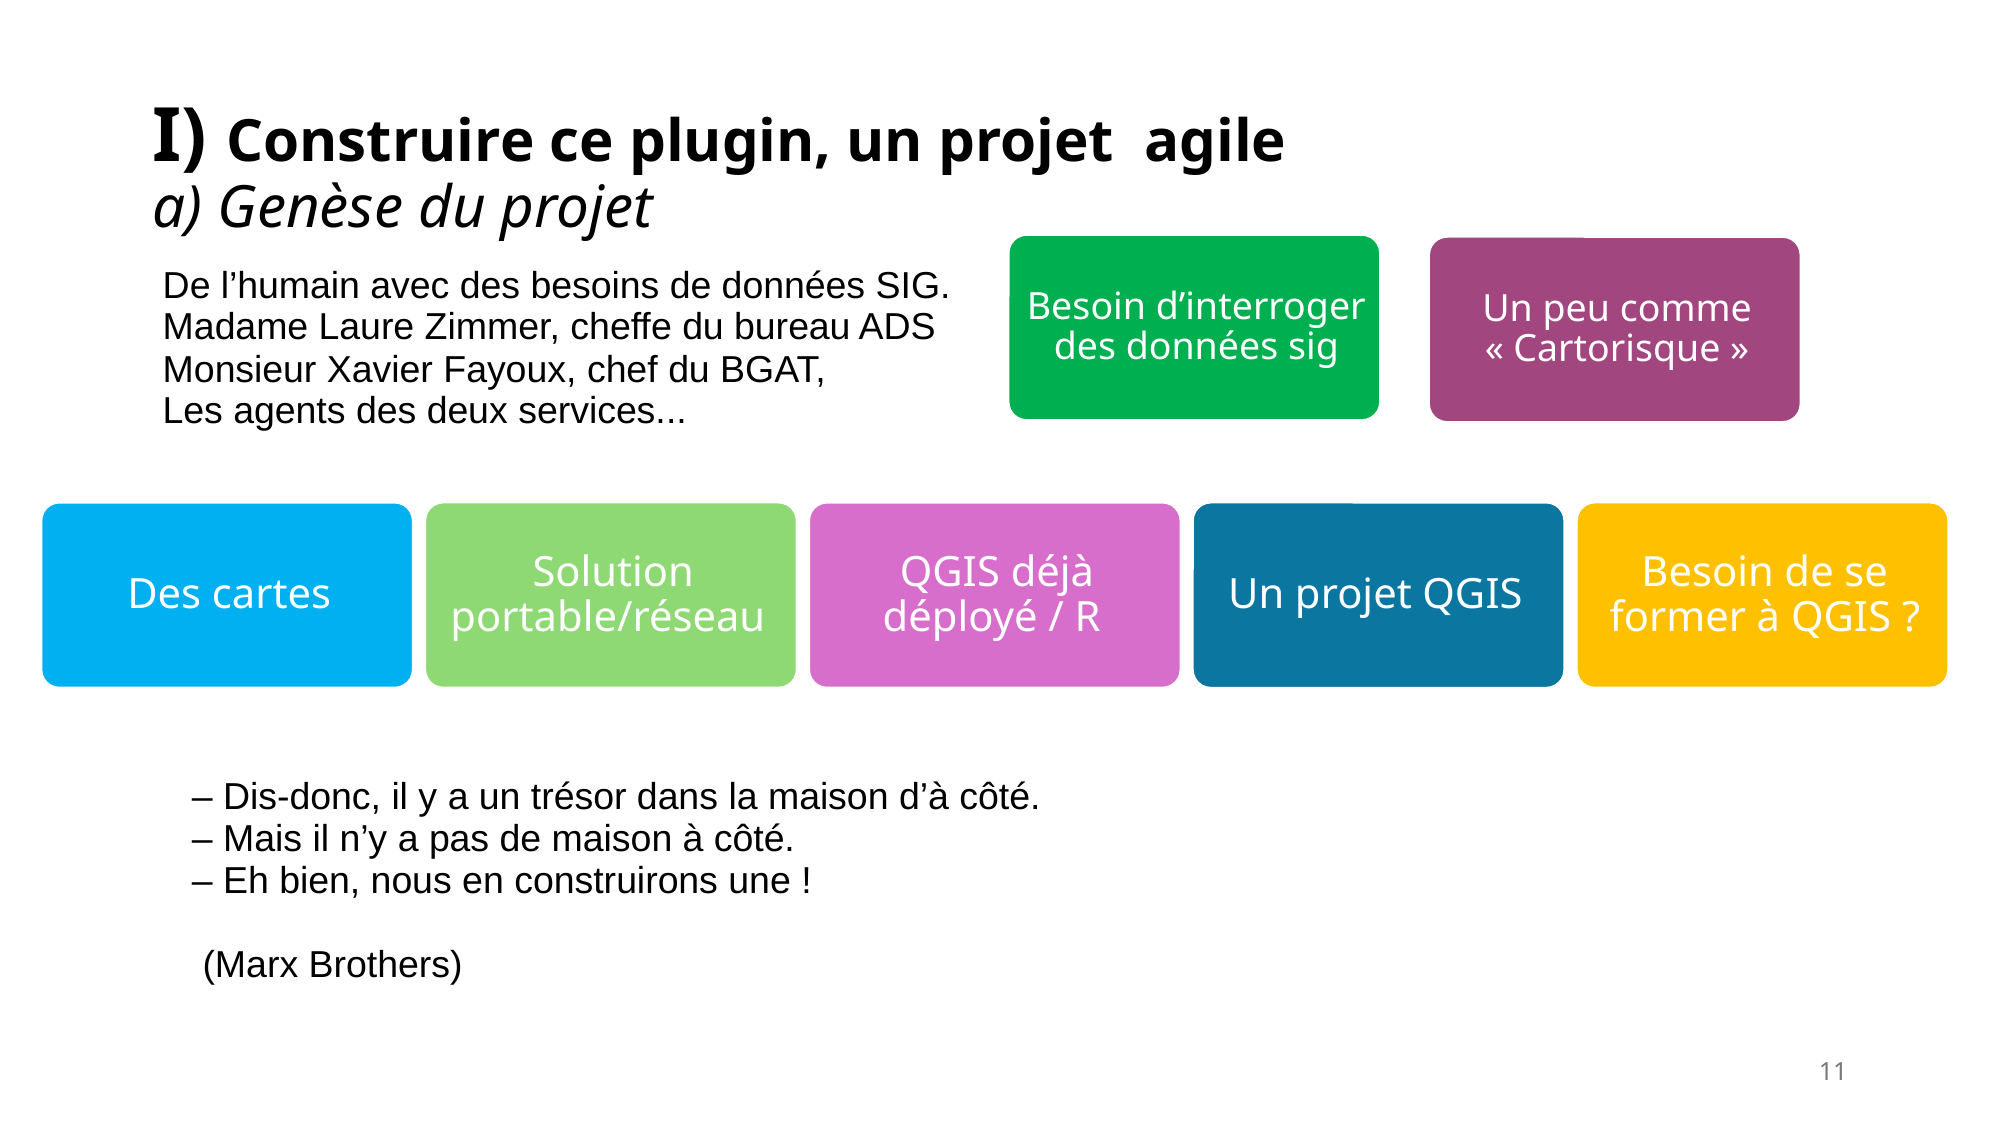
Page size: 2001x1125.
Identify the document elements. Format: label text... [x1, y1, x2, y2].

text_box Un peu comme « Cartorisque » [1428, 236, 1802, 423]
text_box Un projet QGIS [1192, 501, 1565, 689]
text_box Besoin de se former à QGIS ? [1576, 501, 1949, 689]
text_box De l’humain avec des besoins de données SIG. Madame Laure Zimmer, cheffe du bureau ADS Monsieur Xavier Fayoux, chef du BGAT, Les agents des deux services... [137, 256, 1182, 440]
text_box QGIS déjà déployé / R [808, 501, 1182, 689]
slide_number <numéro> [1412, 1042, 1863, 1103]
text_box Solution portable/réseau [424, 501, 798, 689]
title I) Construire ce plugin, un projet agile a) Genèse du projet [137, 59, 1863, 278]
text_box Des cartes [40, 501, 414, 689]
text_box – Dis-donc, il y a un trésor dans la maison d’à côté. – Mais il n’y a pas de maison à côté. – Eh bien, nous en construirons une ! (Marx Brothers) [177, 767, 1056, 993]
text_box Besoin d’interroger des données sig [1007, 234, 1381, 421]
